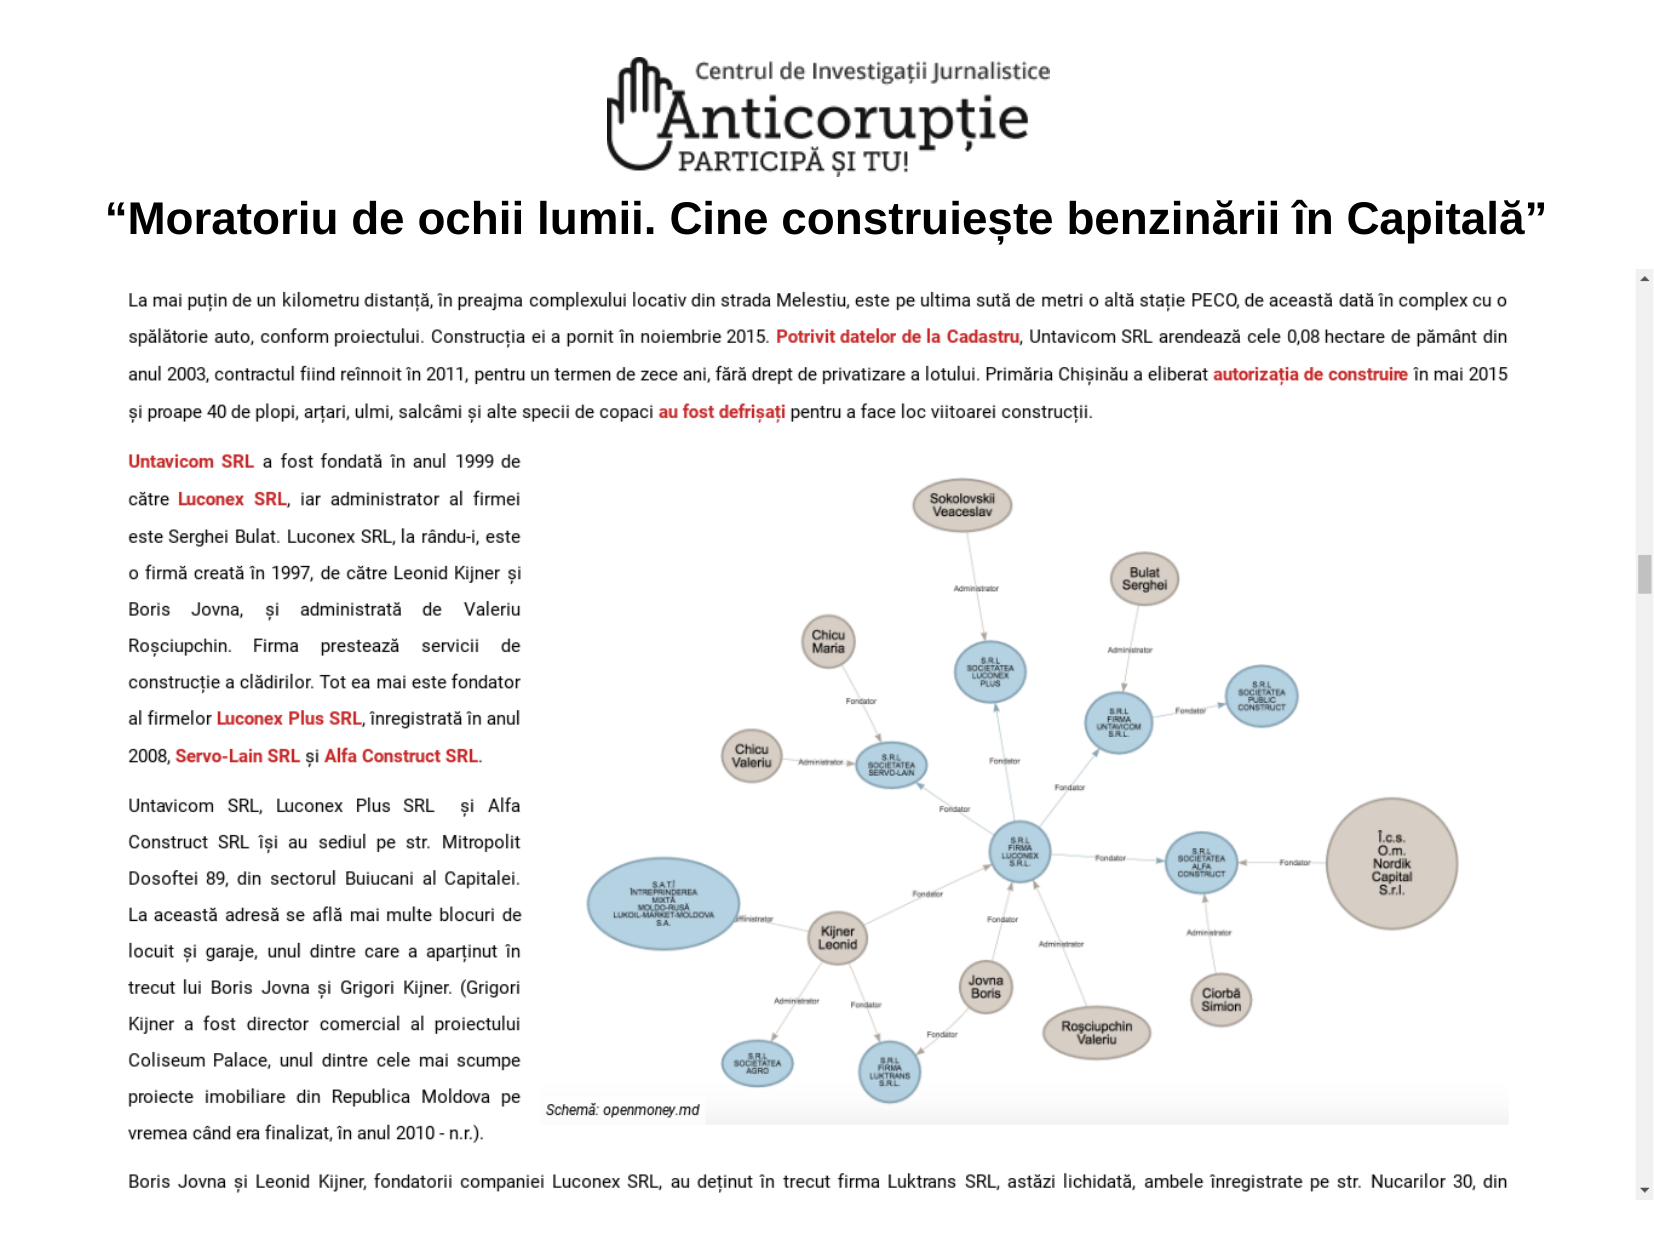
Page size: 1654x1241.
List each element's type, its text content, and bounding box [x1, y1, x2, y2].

picture [0, 269, 1654, 1200]
picture [607, 57, 1050, 177]
title “Moratoriu de ochii lumii. Cine construiește benzinării în Capitală” [82, 180, 1571, 257]
